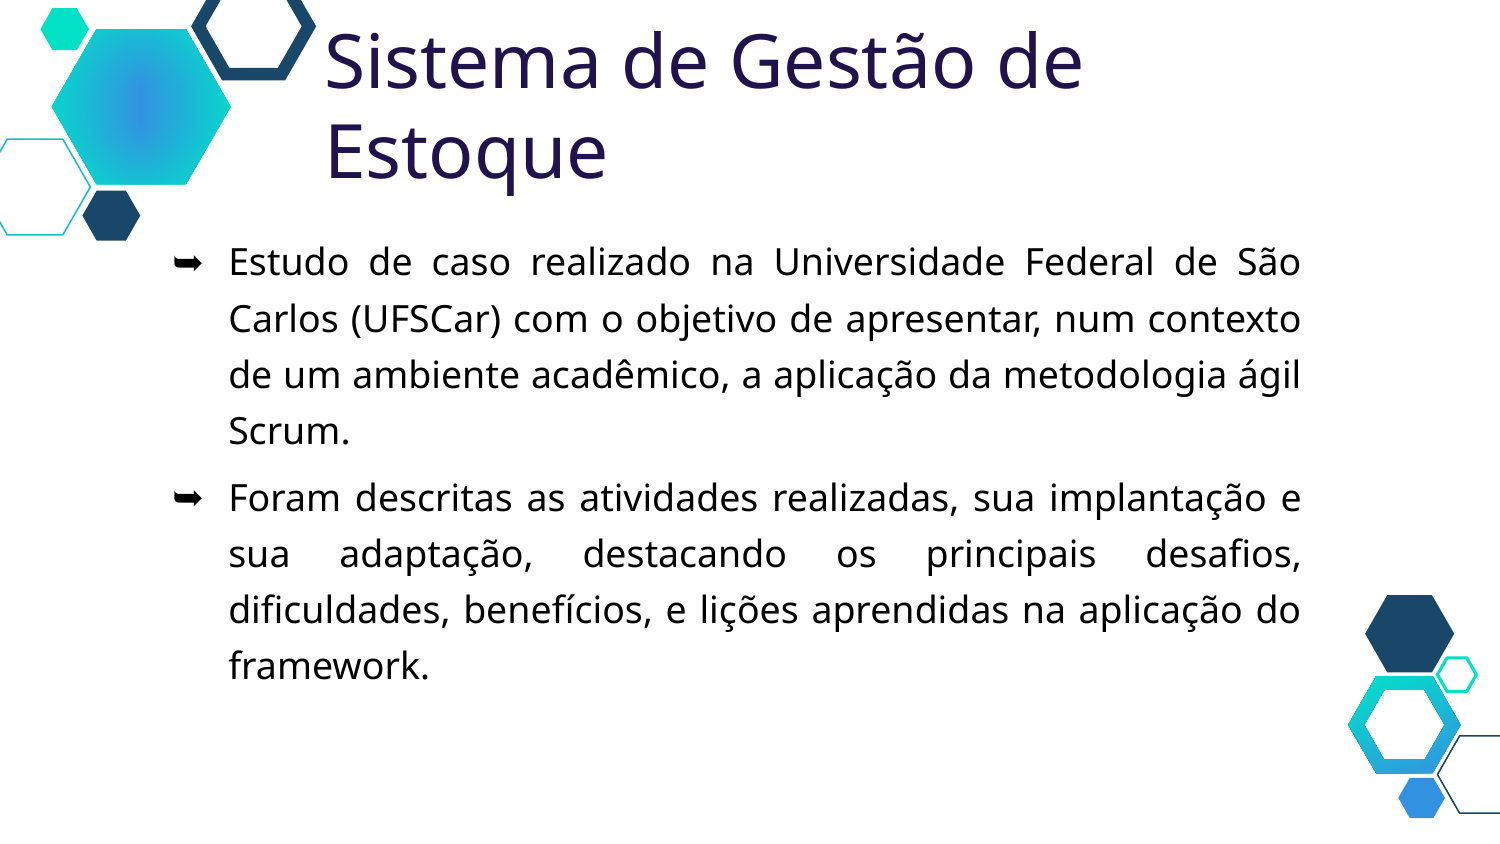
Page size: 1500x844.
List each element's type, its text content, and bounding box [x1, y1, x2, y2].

list Estudo de caso realizado na Universidade Federal de São Carlos (UFSCar) com o objetivo de apresentar, num contexto de um ambiente acadêmico, a aplicação da metodologia ágil Scrum. Foram descritas as atividades realizadas, sua implantação e sua adaptação, destacando os principais desafios, dificuldades, benefícios, e lições aprendidas na aplicação do framework. [138, 212, 1318, 750]
title Sistema de Gestão de Estoque [309, 103, 1403, 209]
